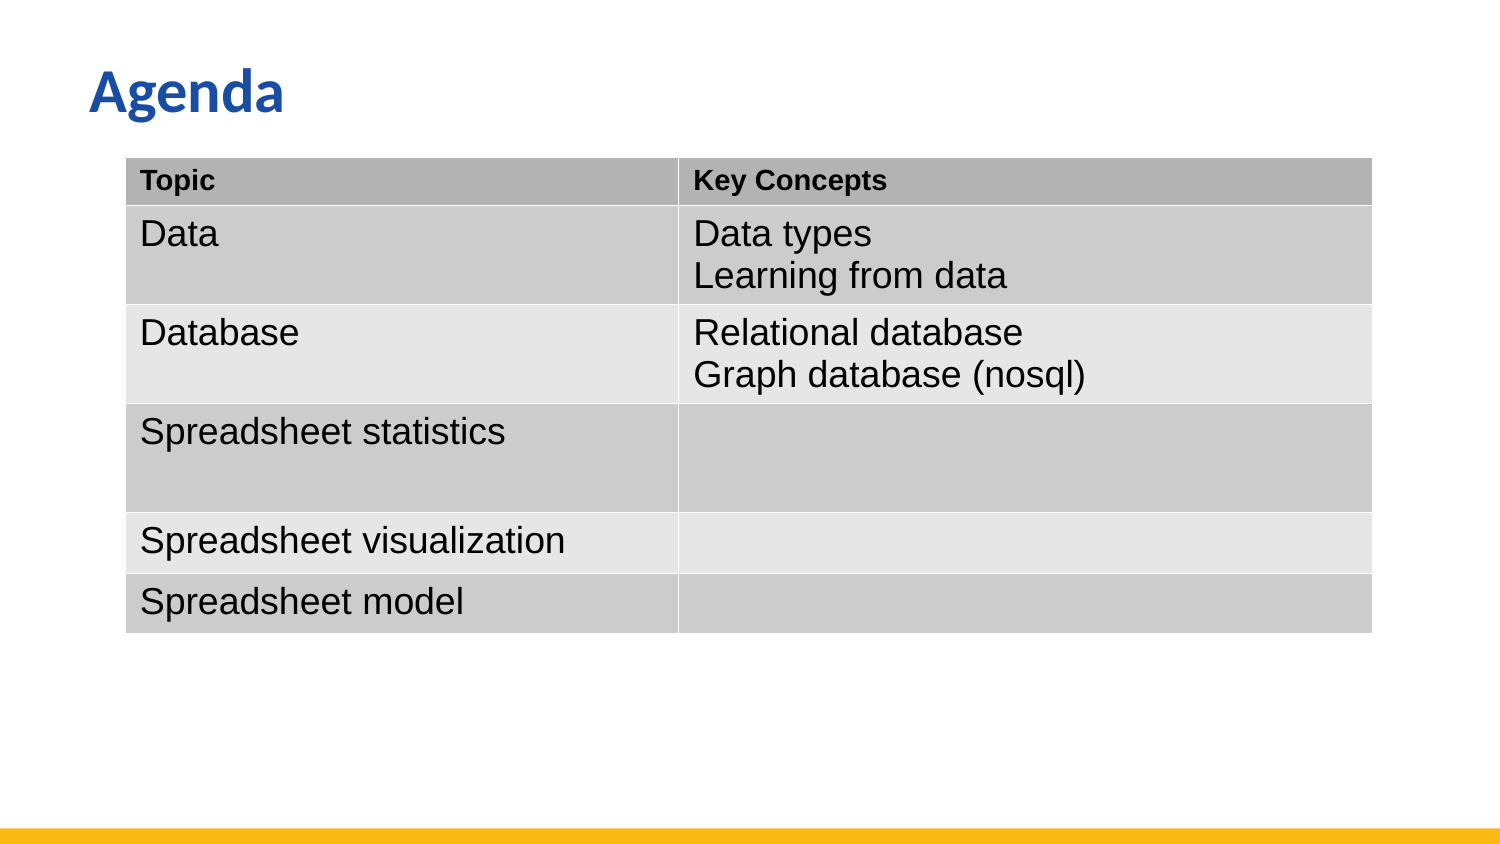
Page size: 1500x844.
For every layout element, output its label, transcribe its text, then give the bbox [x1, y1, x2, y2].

table_header Topic [126, 158, 678, 205]
table_cell [679, 404, 1372, 512]
table_cell [679, 574, 1372, 633]
table_cell Data types Learning from data [679, 206, 1372, 304]
table_cell Spreadsheet model [126, 574, 678, 633]
table_cell Data [126, 206, 678, 304]
table_cell Spreadsheet statistics [126, 404, 678, 512]
table_header Key Concepts [679, 158, 1372, 205]
table_cell Spreadsheet visualization [126, 513, 678, 573]
table_cell Database [126, 305, 678, 403]
text_box Agenda [75, 0, 1425, 197]
table_cell [679, 513, 1372, 573]
table_cell Relational database Graph database (nosql) [679, 305, 1372, 403]
